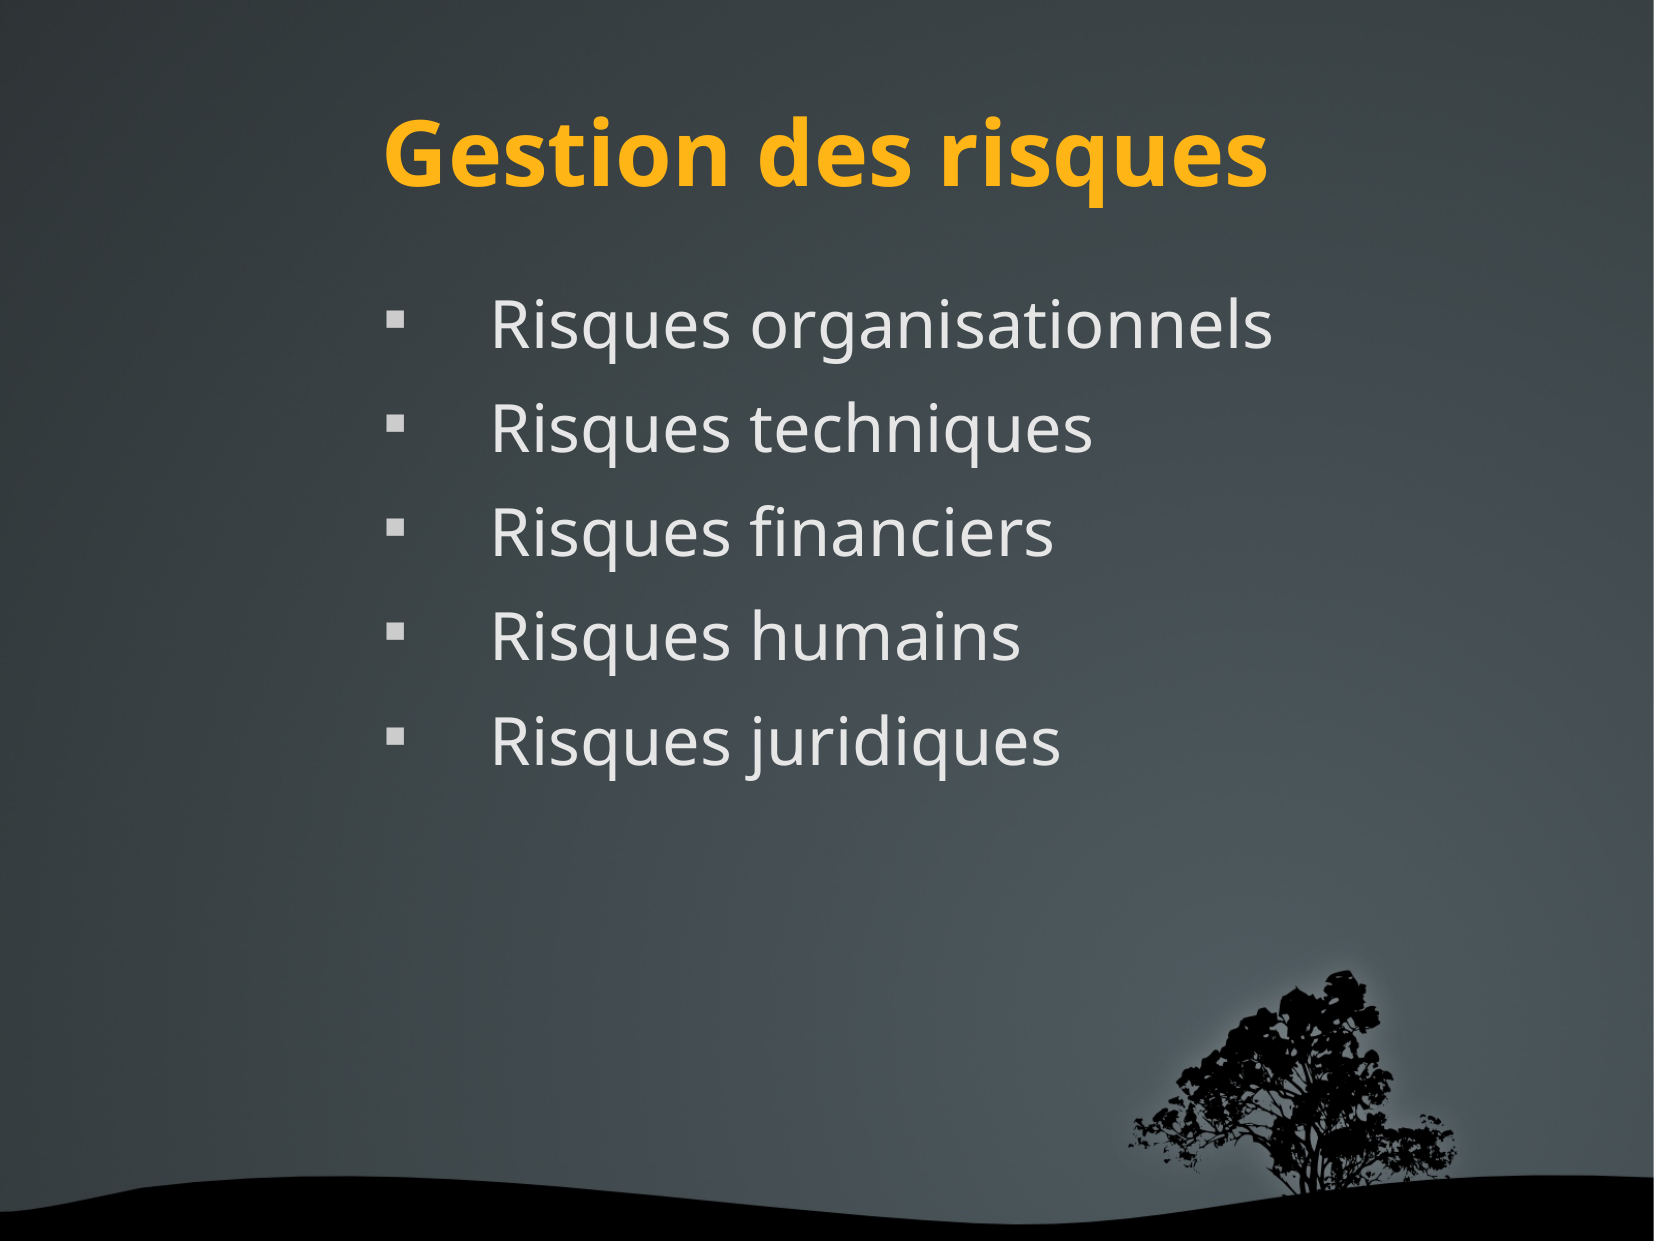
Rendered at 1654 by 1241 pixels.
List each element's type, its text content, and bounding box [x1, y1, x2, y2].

title Gestion des risques [82, 49, 1571, 257]
list Risques organisationnels Risques techniques Risques financiers Risques humains Risques juridiques [348, 284, 1483, 1034]
picture [0, 0, 1654, 1241]
